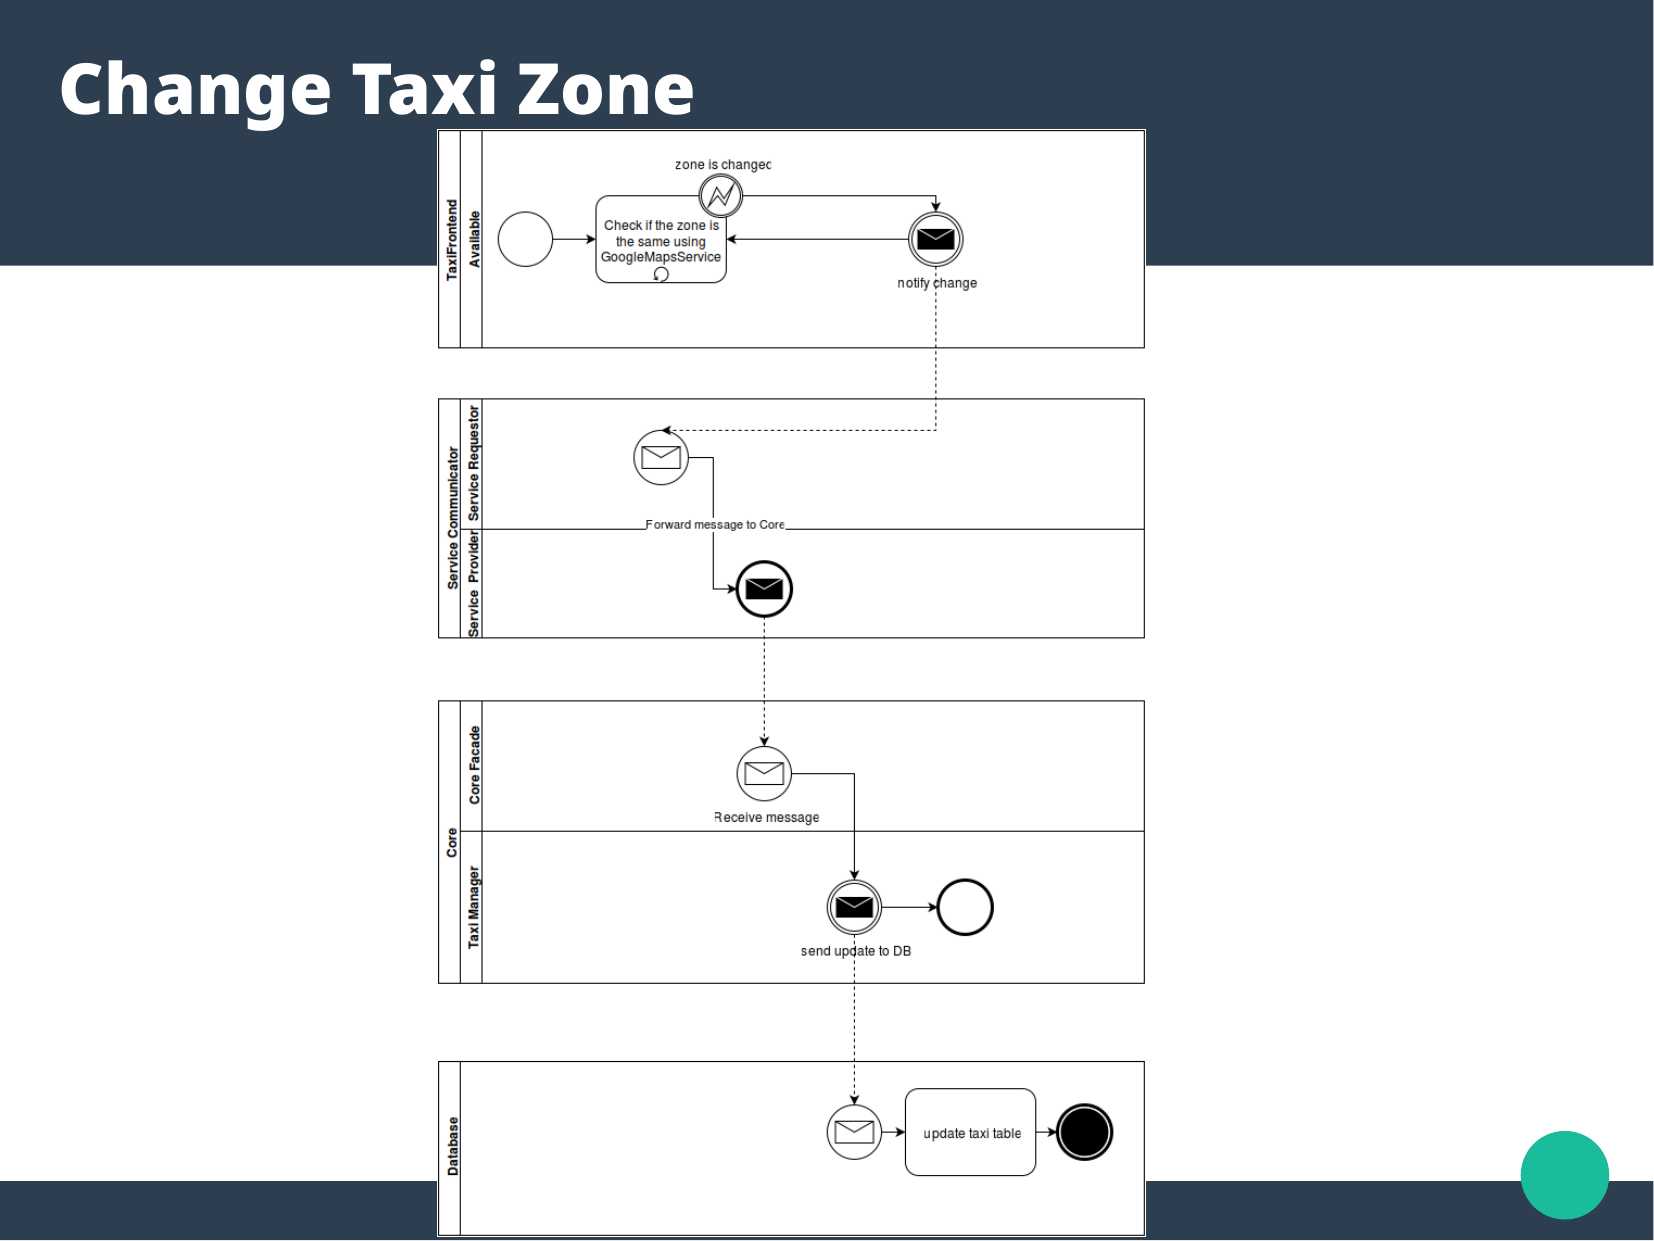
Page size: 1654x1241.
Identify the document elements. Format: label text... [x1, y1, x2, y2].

title Change Taxi Zone [59, 8, 1595, 166]
picture [437, 129, 1146, 1237]
